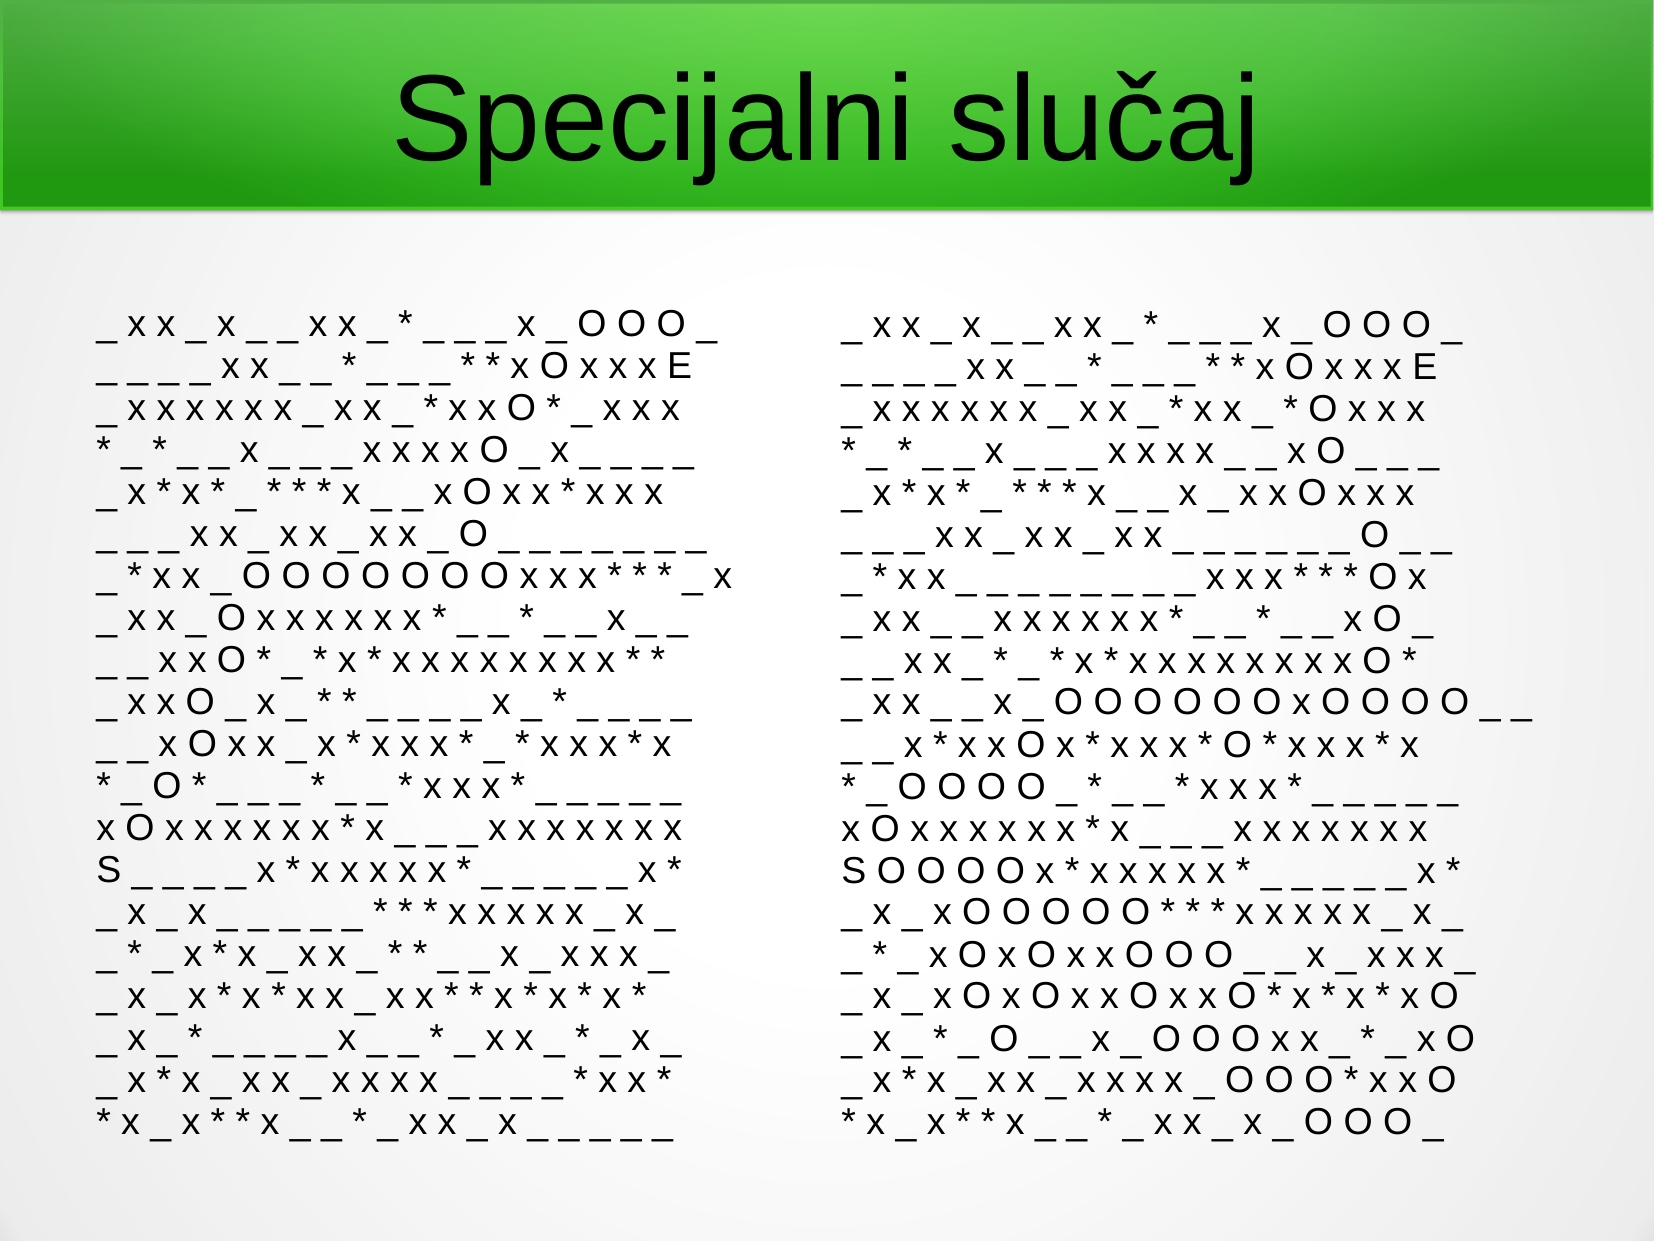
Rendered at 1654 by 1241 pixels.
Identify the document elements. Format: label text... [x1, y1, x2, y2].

title Specijalni slučaj [82, 47, 1571, 189]
text_box _ x x _ x _ _ x x _ * _ _ _ x _ O O O _ _ _ _ _ x x _ _ * _ _ _ * * x O x x x E _ x x x x x x _ x x _ * x x O * _ x x x * _ * _ _ x _ _ _ x x x x O _ x _ _ _ _ _ x * x * _ * * * x _ _ x O x x * x x x _ _ _ x x _ x x _ x x _ O _ _ _ _ _ _ _ _ * x x _ O O O O O O O x x x * * * _ x _ x x _ O x x x x x x * _ _ * _ _ x _ _ _ _ x x O * _ * x * x x x x x x x x * * _ x x O _ x _ * * _ _ _ _ x _ * _ _ _ _ _ _ x O x x _ x * x x x * _ * x x x * x * _ O * _ _ _ * _ _ * x x x * _ _ _ _ _ x O x x x x x x * x _ _ _ x x x x x x x S _ _ _ _ x * x x x x x * _ _ _ _ _ x * _ x _ x _ _ _ _ _ * * * x x x x x _ x _ _ * _ x * x _ x x _ * * _ _ x _ x x x _ _ x _ x * x * x x _ x x * * x * x * x * _ x _ * _ _ _ _ x _ _ * _ x x _ * _ x _ _ x * x _ x x _ x x x x _ _ _ _ * x x * * x _ x * * x _ _ * _ x x _ x _ _ _ _ _ [81, 295, 758, 1152]
text_box _ x x _ x _ _ x x _ * _ _ _ x _ O O O _ _ _ _ _ x x _ _ * _ _ _ * * x O x x x E _ x x x x x x _ x x _ * x x _ * O x x x * _ * _ _ x _ _ _ x x x x _ _ x O _ _ _ _ x * x * _ * * * x _ _ x _ x x O x x x _ _ _ x x _ x x _ x x _ _ _ _ _ _ O _ _ _ * x x _ _ _ _ _ _ _ _ x x x * * * O x _ x x _ _ x x x x x x * _ _ * _ _ x O _ _ _ x x _ * _ * x * x x x x x x x x O * _ x x _ _ x _ O O O O O O x O O O O _ _ _ _ x * x x O x * x x x * O * x x x * x * _ O O O O _ * _ _ * x x x * _ _ _ _ _ x O x x x x x x * x _ _ _ x x x x x x x S O O O O x * x x x x x * _ _ _ _ _ x * _ x _ x O O O O O * * * x x x x x _ x _ _ * _ x O x O x x O O O _ _ x _ x x x _ _ x _ x O x O x x O x x O * x * x * x O _ x _ * _ O _ _ x _ O O O x x _ * _ x O _ x * x _ x x _ x x x x _ O O O * x x O * x _ x * * x _ _ * _ x x _ x _ O O O _ [826, 295, 1558, 1152]
